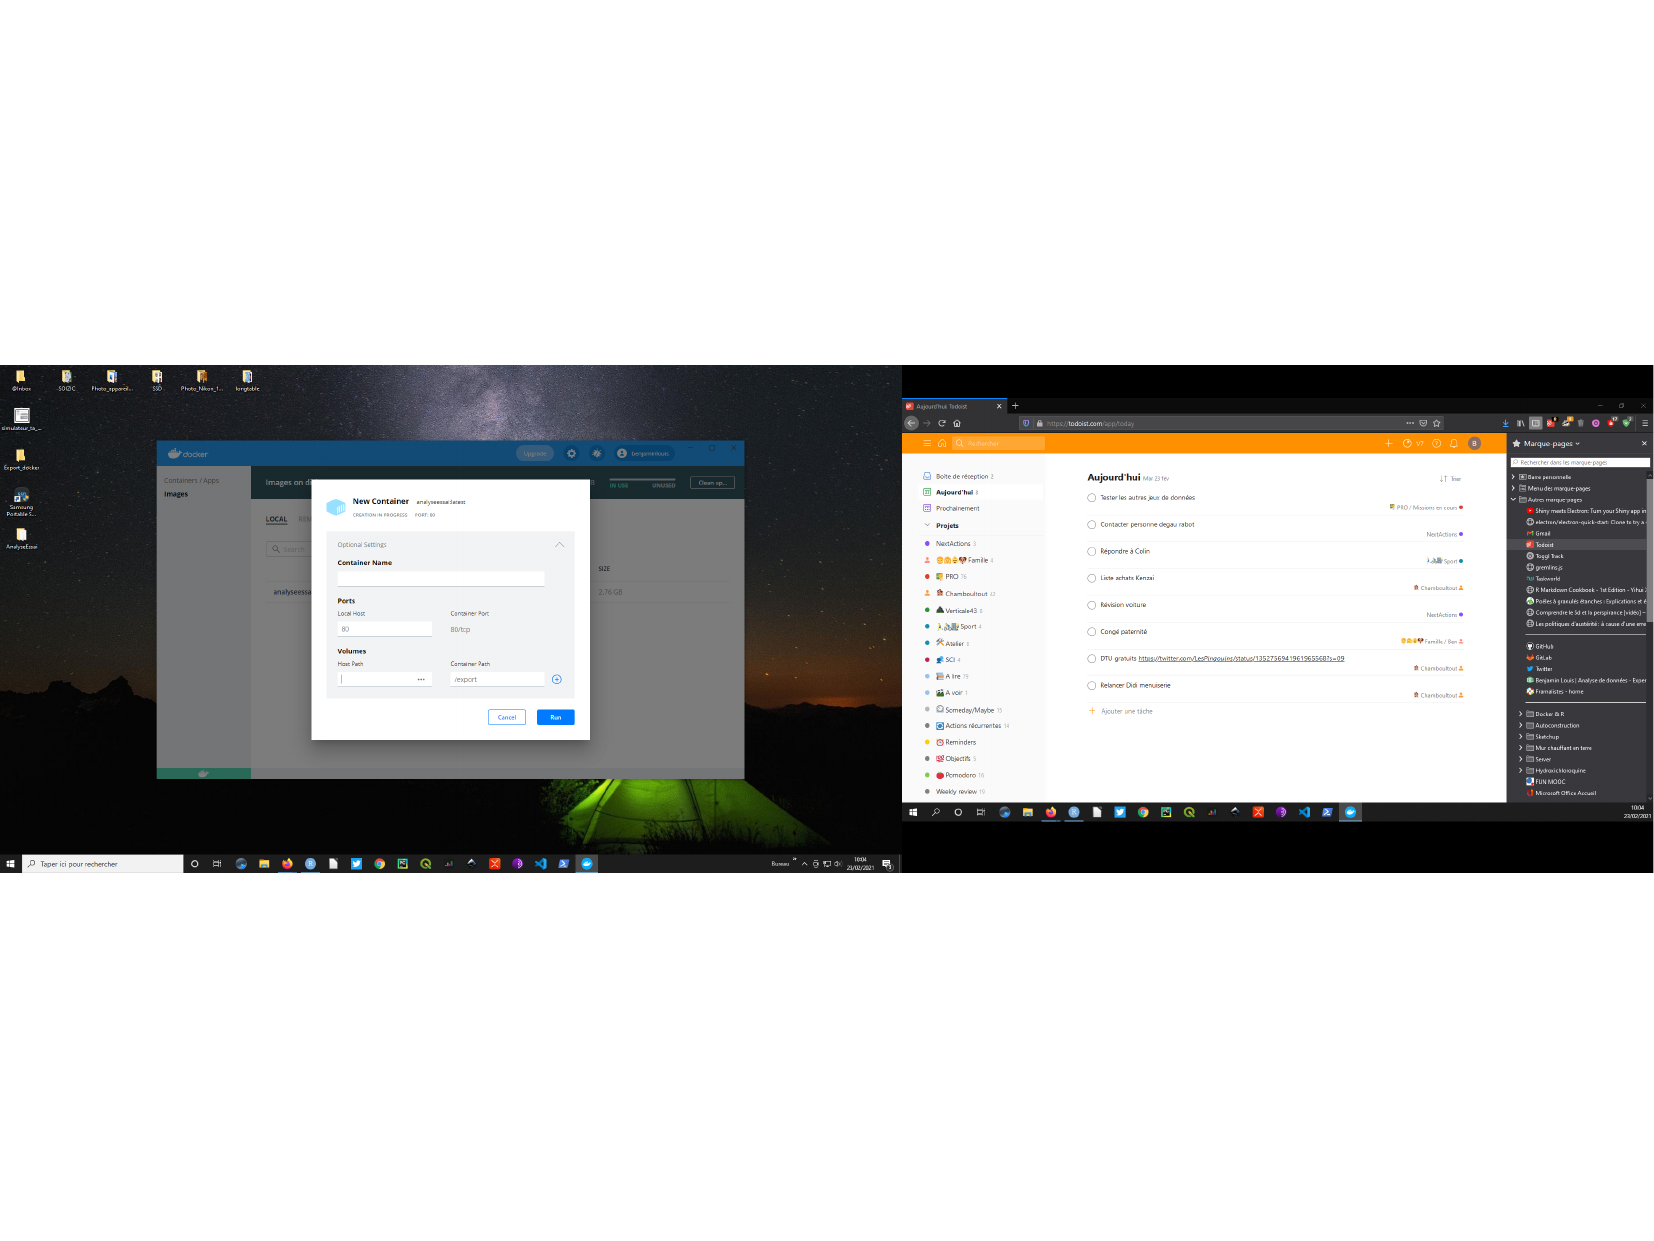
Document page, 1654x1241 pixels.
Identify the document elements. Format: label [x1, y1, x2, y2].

picture [0, 365, 1654, 873]
